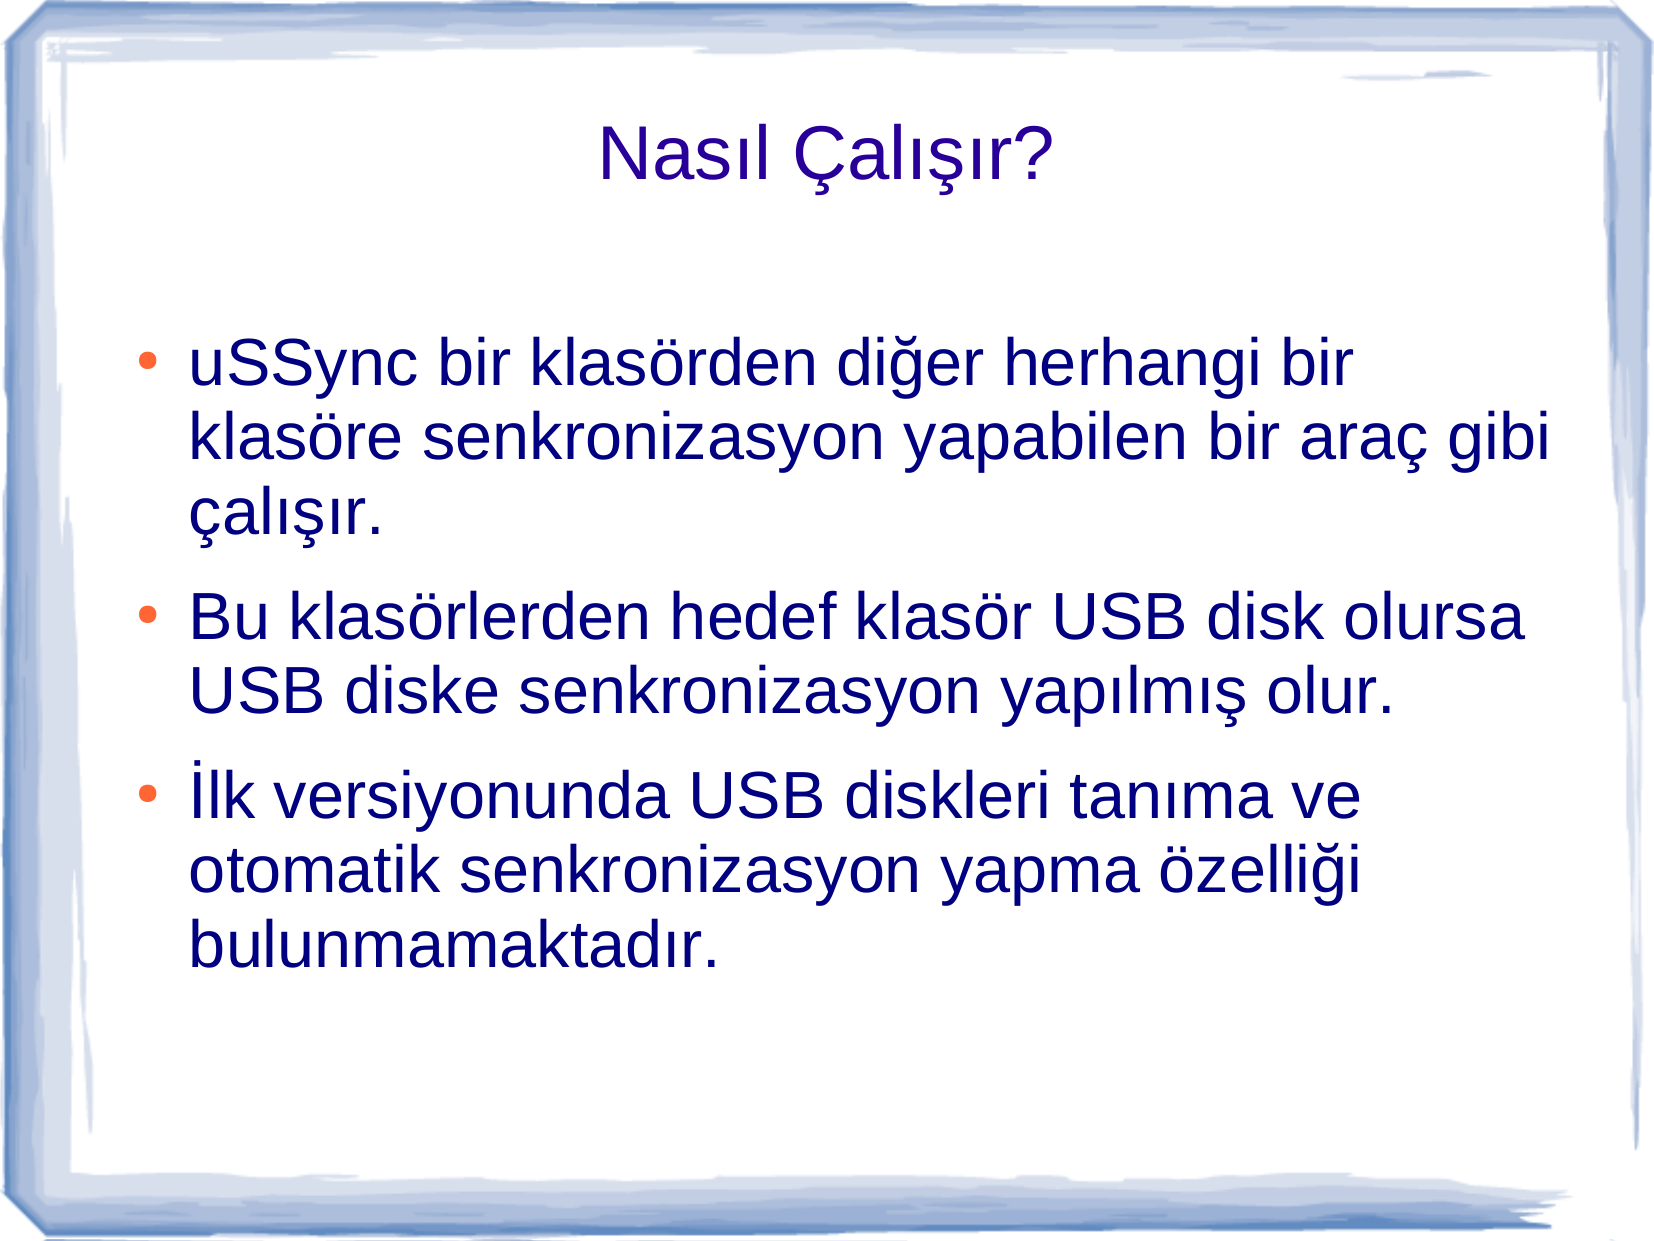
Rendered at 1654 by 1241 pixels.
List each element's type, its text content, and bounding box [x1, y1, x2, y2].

title Nasıl Çalışır? [82, 49, 1571, 257]
list uSSync bir klasörden diğer herhangi bir klasöre senkronizasyon yapabilen bir araç gibi çalışır. Bu klasörlerden hedef klasör USB disk olursa USB diske senkronizasyon yapılmış olur. İlk versiyonunda USB diskleri tanıma ve otomatik senkronizasyon yapma özelliği bulunmamaktadır. [118, 324, 1571, 1045]
picture [0, 0, 1654, 1241]
